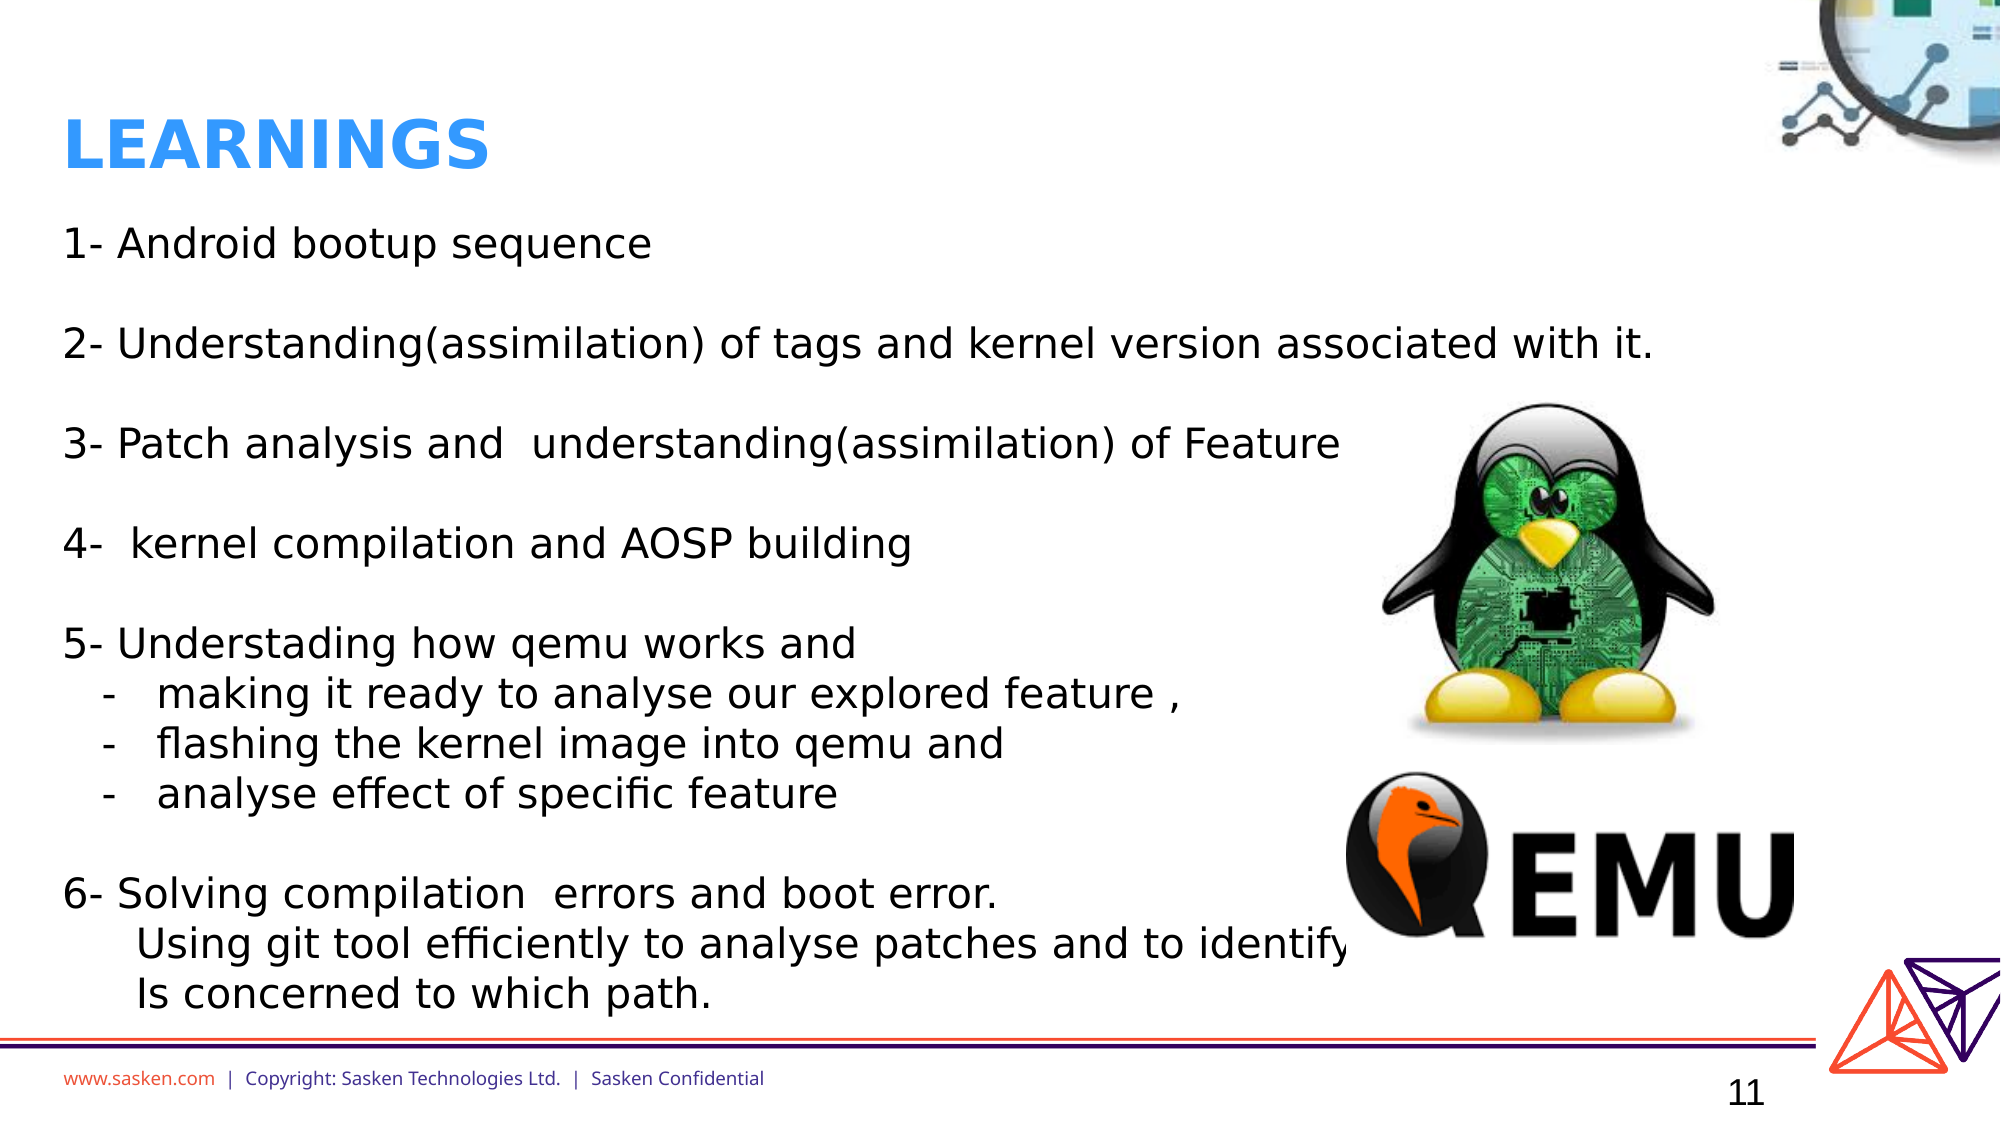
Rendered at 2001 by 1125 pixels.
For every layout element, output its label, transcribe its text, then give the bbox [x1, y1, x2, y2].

text_box LEARNINGS 1- Android bootup sequence 2- Understanding(assimilation) of tags and kernel version associated with it. 3- Patch analysis and understanding(assimilation) of Feature 4- kernel compilation and AOSP building 5- Understading how qemu works and - making it ready to analyse our explored feature , - flashing the kernel image into qemu and - analyse effect of specific feature 6- Solving compilation errors and boot error. Using git tool efficiently to analyse patches and to identify which error Is concerned to which path. [47, 94, 2000, 952]
picture [1748, 0, 2000, 260]
picture [0, 400, 2001, 1076]
